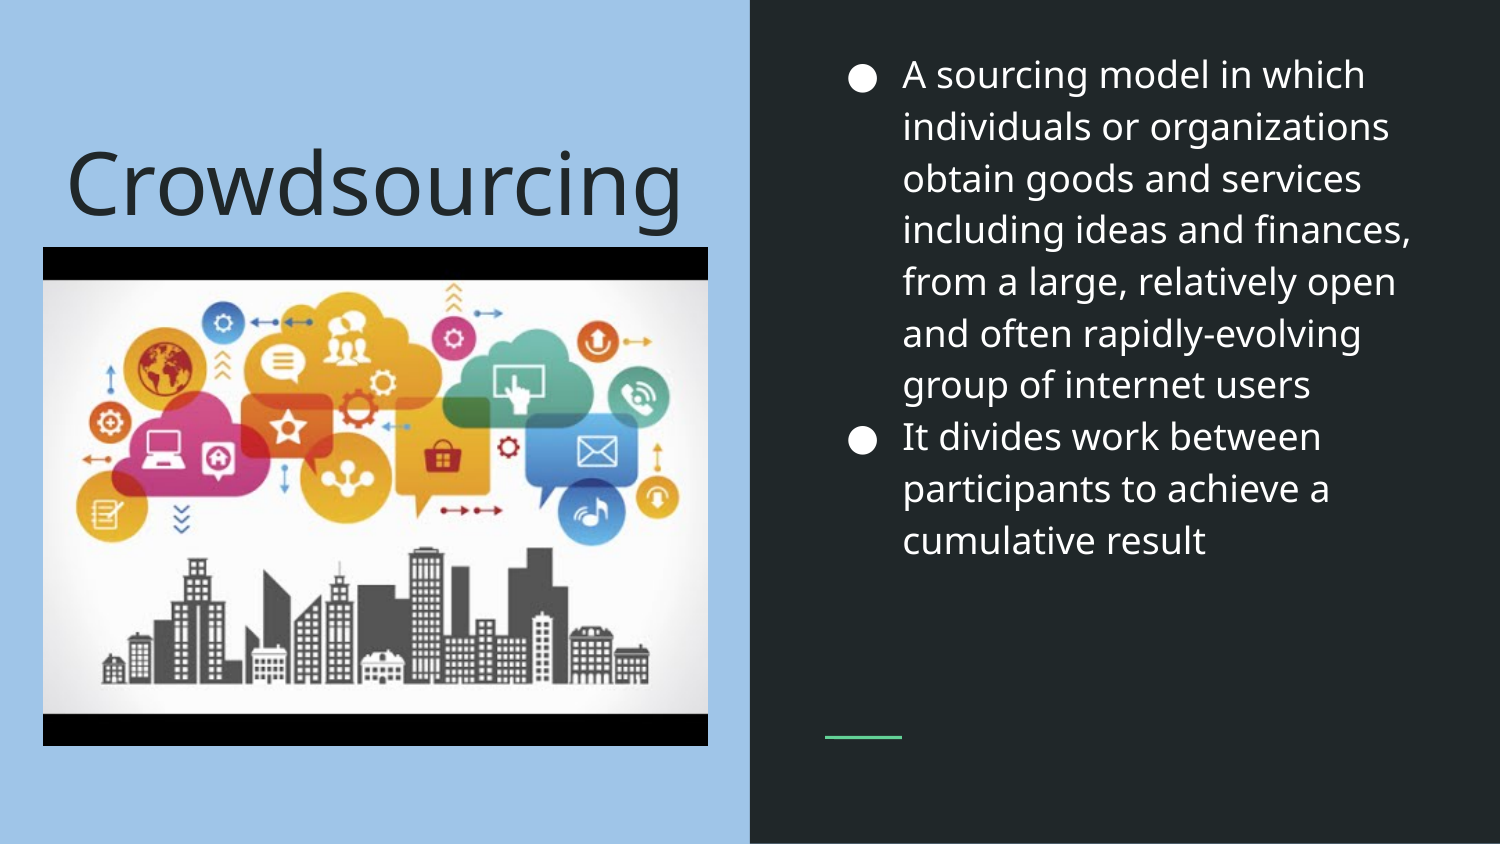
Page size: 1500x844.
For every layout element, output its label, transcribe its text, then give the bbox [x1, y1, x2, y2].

title Crowdsourcing [43, 0, 708, 247]
picture [43, 247, 708, 746]
list A sourcing model in which individuals or organizations obtain goods and services including ideas and finances, from a large, relatively open and often rapidly-evolving group of internet users It divides work between participants to achieve a cumulative result [812, 0, 1442, 607]
